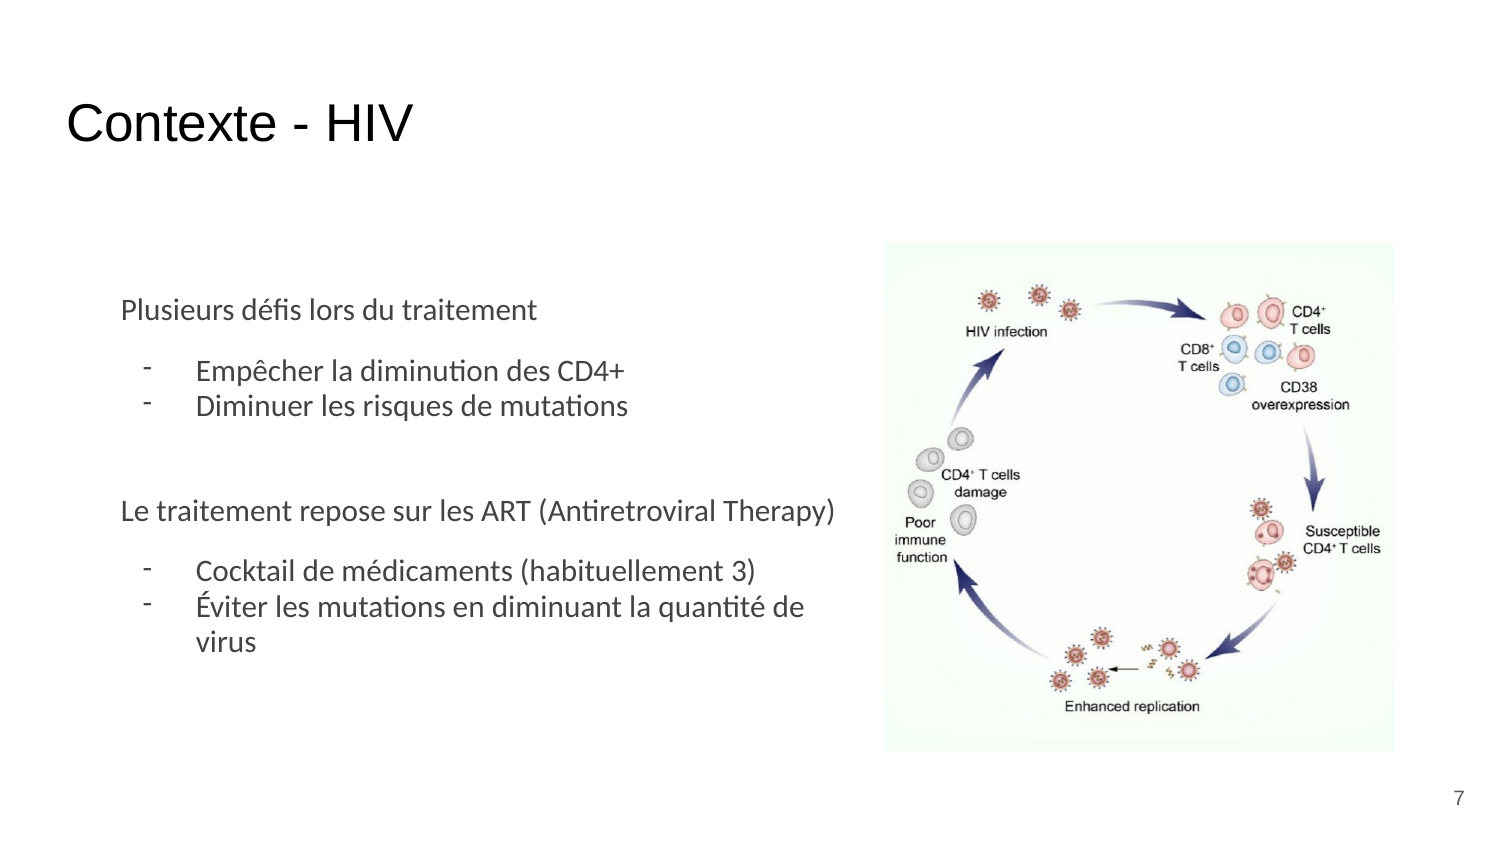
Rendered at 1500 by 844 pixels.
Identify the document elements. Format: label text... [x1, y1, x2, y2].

title Contexte - HIV [51, 72, 1449, 167]
picture [882, 240, 1395, 752]
list Plusieurs défis lors du traitement Empêcher la diminution des CD4+ Diminuer les risques de mutations Le traitement repose sur les ART (Antiretroviral Therapy) Cocktail de médicaments (habituellement 3) Éviter les mutations en diminuant la quantité de virus [30, 154, 862, 717]
slide_number <number> [1389, 764, 1480, 830]
